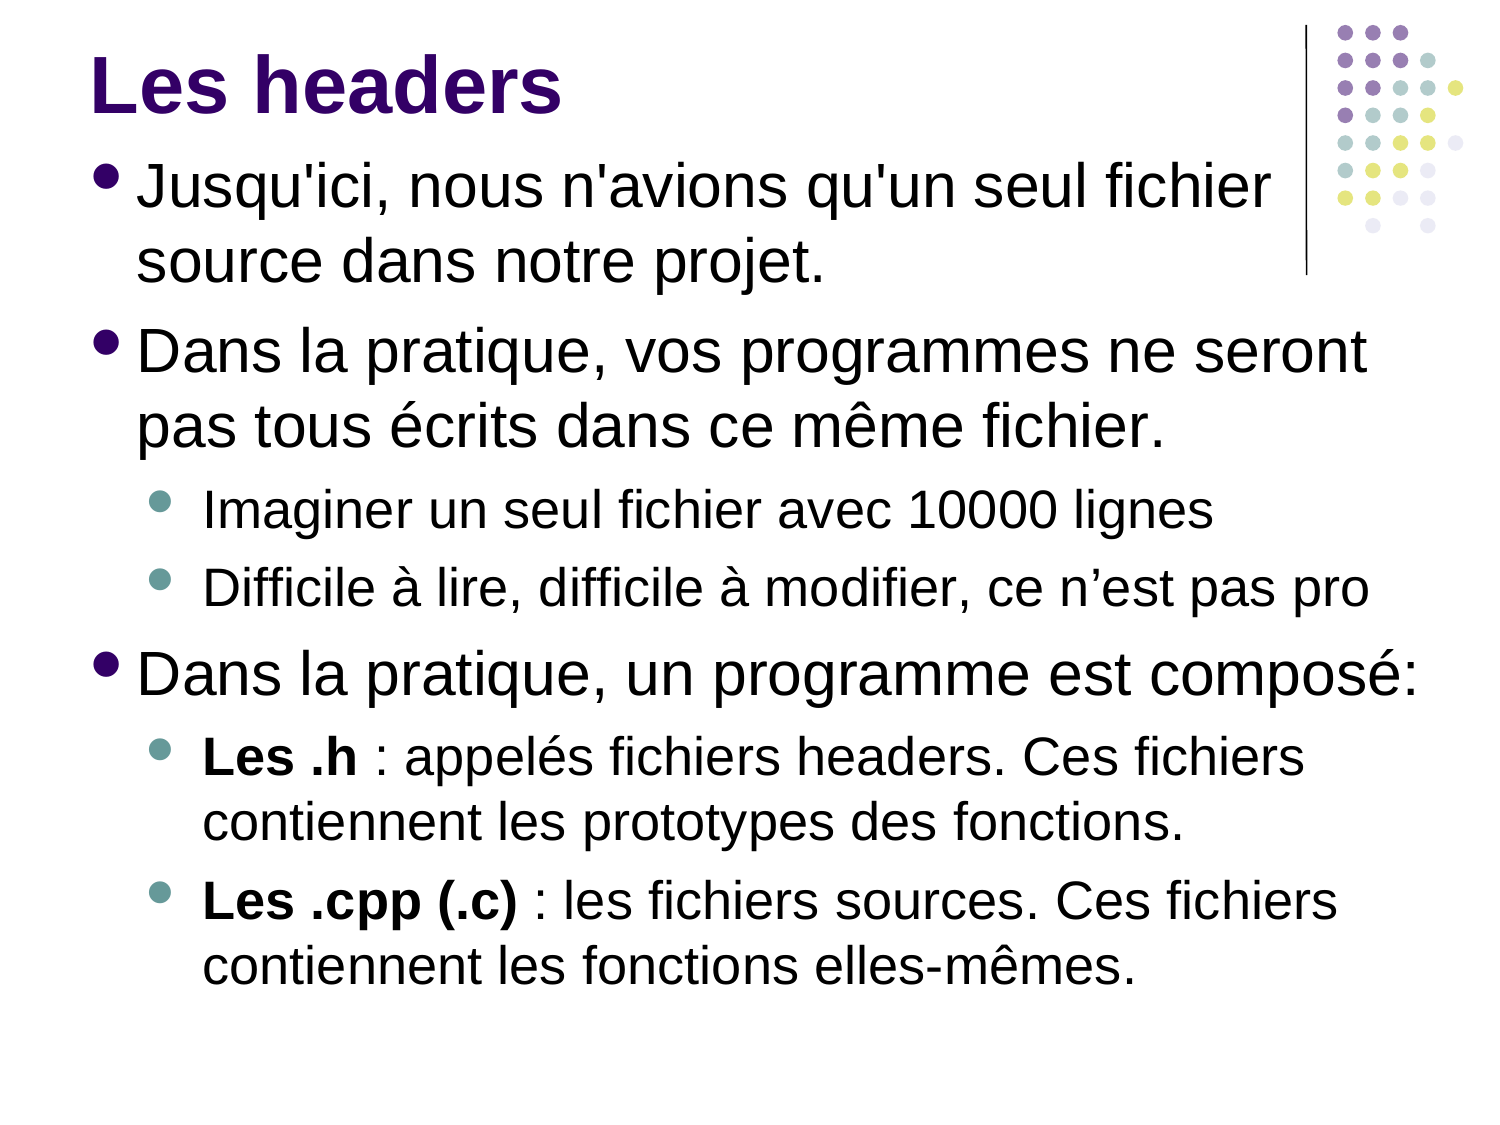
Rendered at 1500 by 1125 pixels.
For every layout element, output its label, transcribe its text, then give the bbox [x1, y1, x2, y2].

title Les headers [74, 20, 1313, 138]
list Jusqu'ici, nous n'avions qu'un seul fichier source dans notre projet. Dans la pratique, vos programmes ne seront pas tous écrits dans ce même fichier. Imaginer un seul fichier avec 10000 lignes Difficile à lire, difficile à modifier, ce n’est pas pro Dans la pratique, un programme est composé: Les .h : appelés fichiers headers. Ces fichiers contiennent les prototypes des fonctions. Les .cpp (.c) : les fichiers sources. Ces fichiers contiennent les fonctions elles-mêmes. [75, 137, 1471, 1006]
